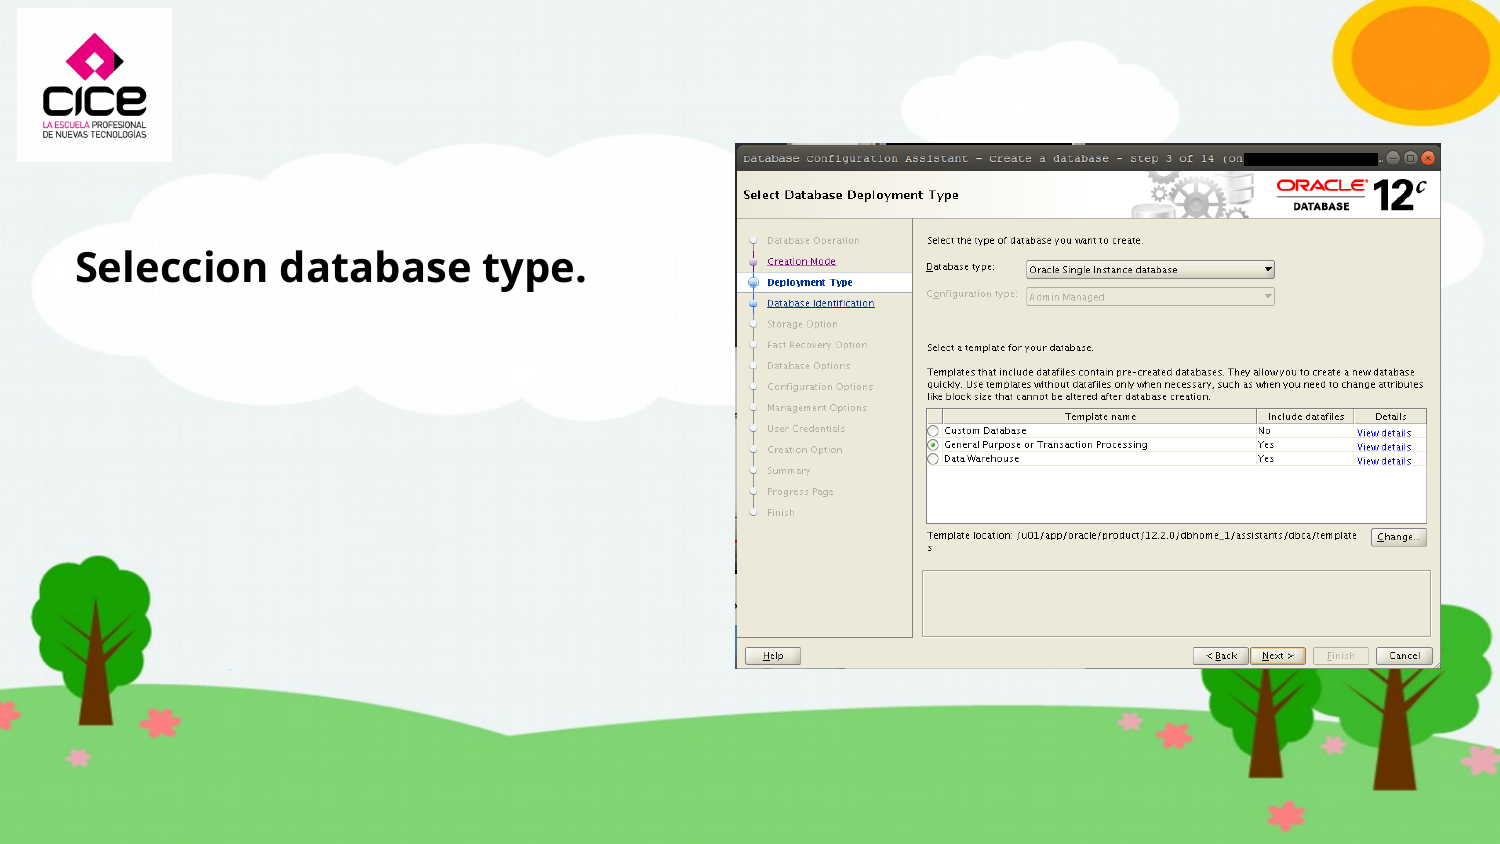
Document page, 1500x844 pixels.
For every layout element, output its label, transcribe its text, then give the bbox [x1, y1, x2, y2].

picture [0, 0, 1500, 844]
title Seleccion database type. [75, 233, 639, 299]
